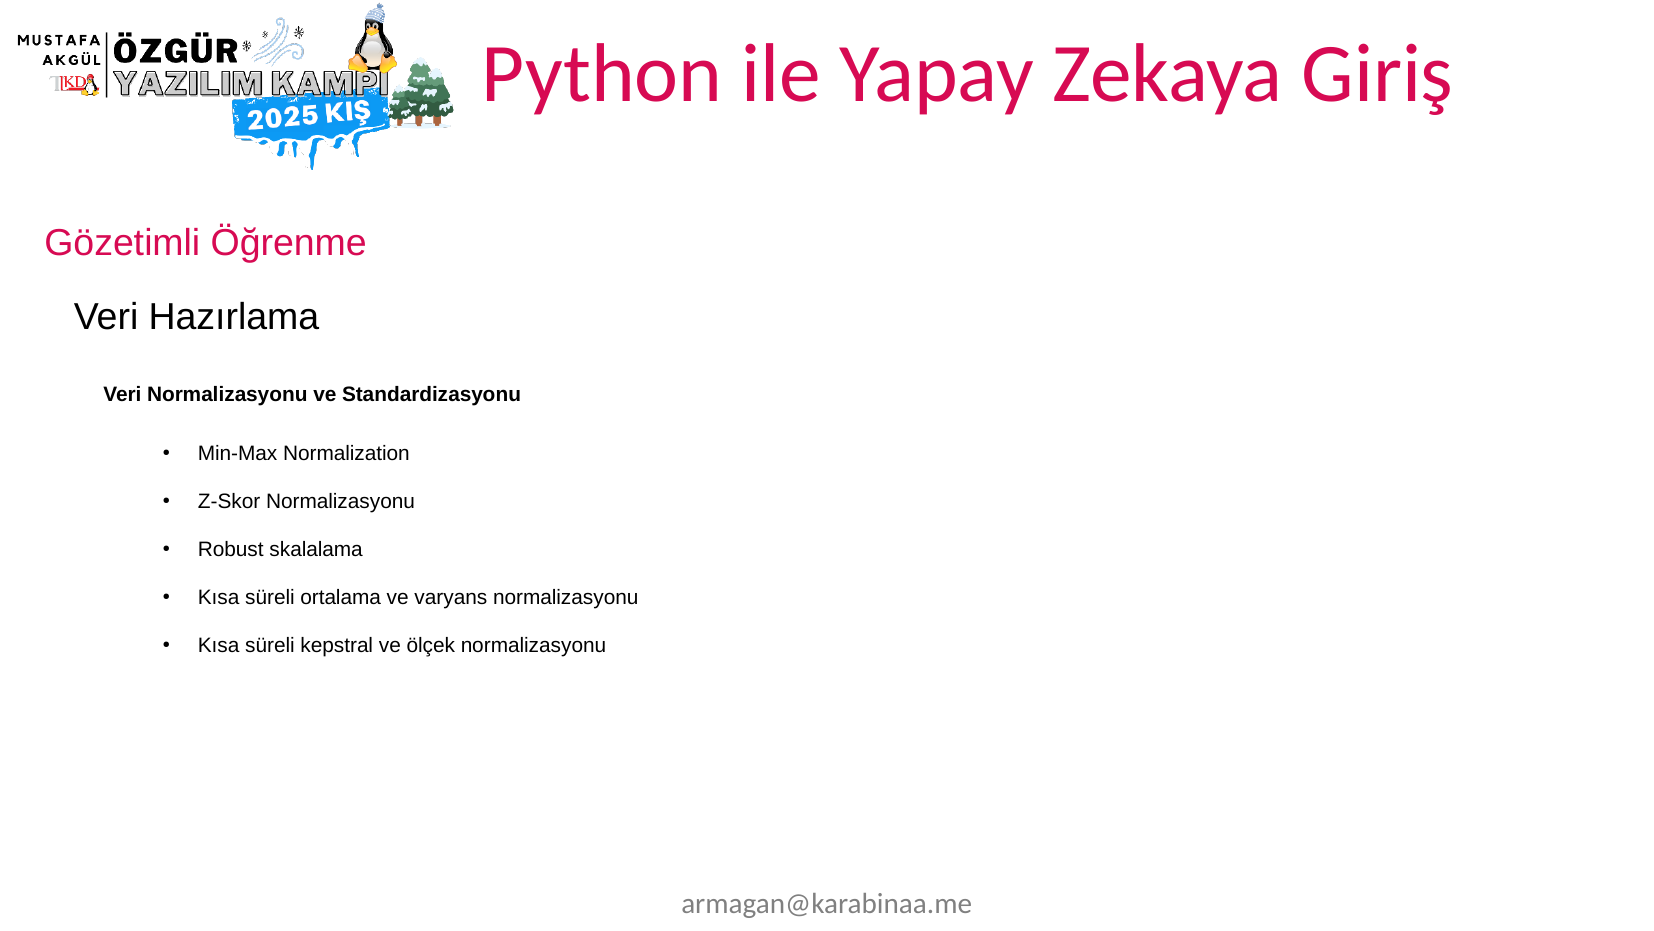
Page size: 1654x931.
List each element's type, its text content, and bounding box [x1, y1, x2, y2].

text_box Gözetimli Öğrenme [29, 213, 854, 271]
picture [0, 0, 463, 177]
text_box Python ile Yapay Zekaya Giriş [467, 10, 1654, 126]
text_box Min-Max Normalization Z-Skor Normalizasyonu Robust skalalama Kısa süreli ortalama ve varyans normalizasyonu Kısa süreli kepstral ve ölçek normalizasyonu [147, 434, 857, 713]
text_box Veri Normalizasyonu ve Standardizasyonu [88, 375, 562, 414]
text_box Veri Hazırlama [59, 288, 621, 355]
text_box armagan@karabinaa.me [0, 877, 1654, 928]
